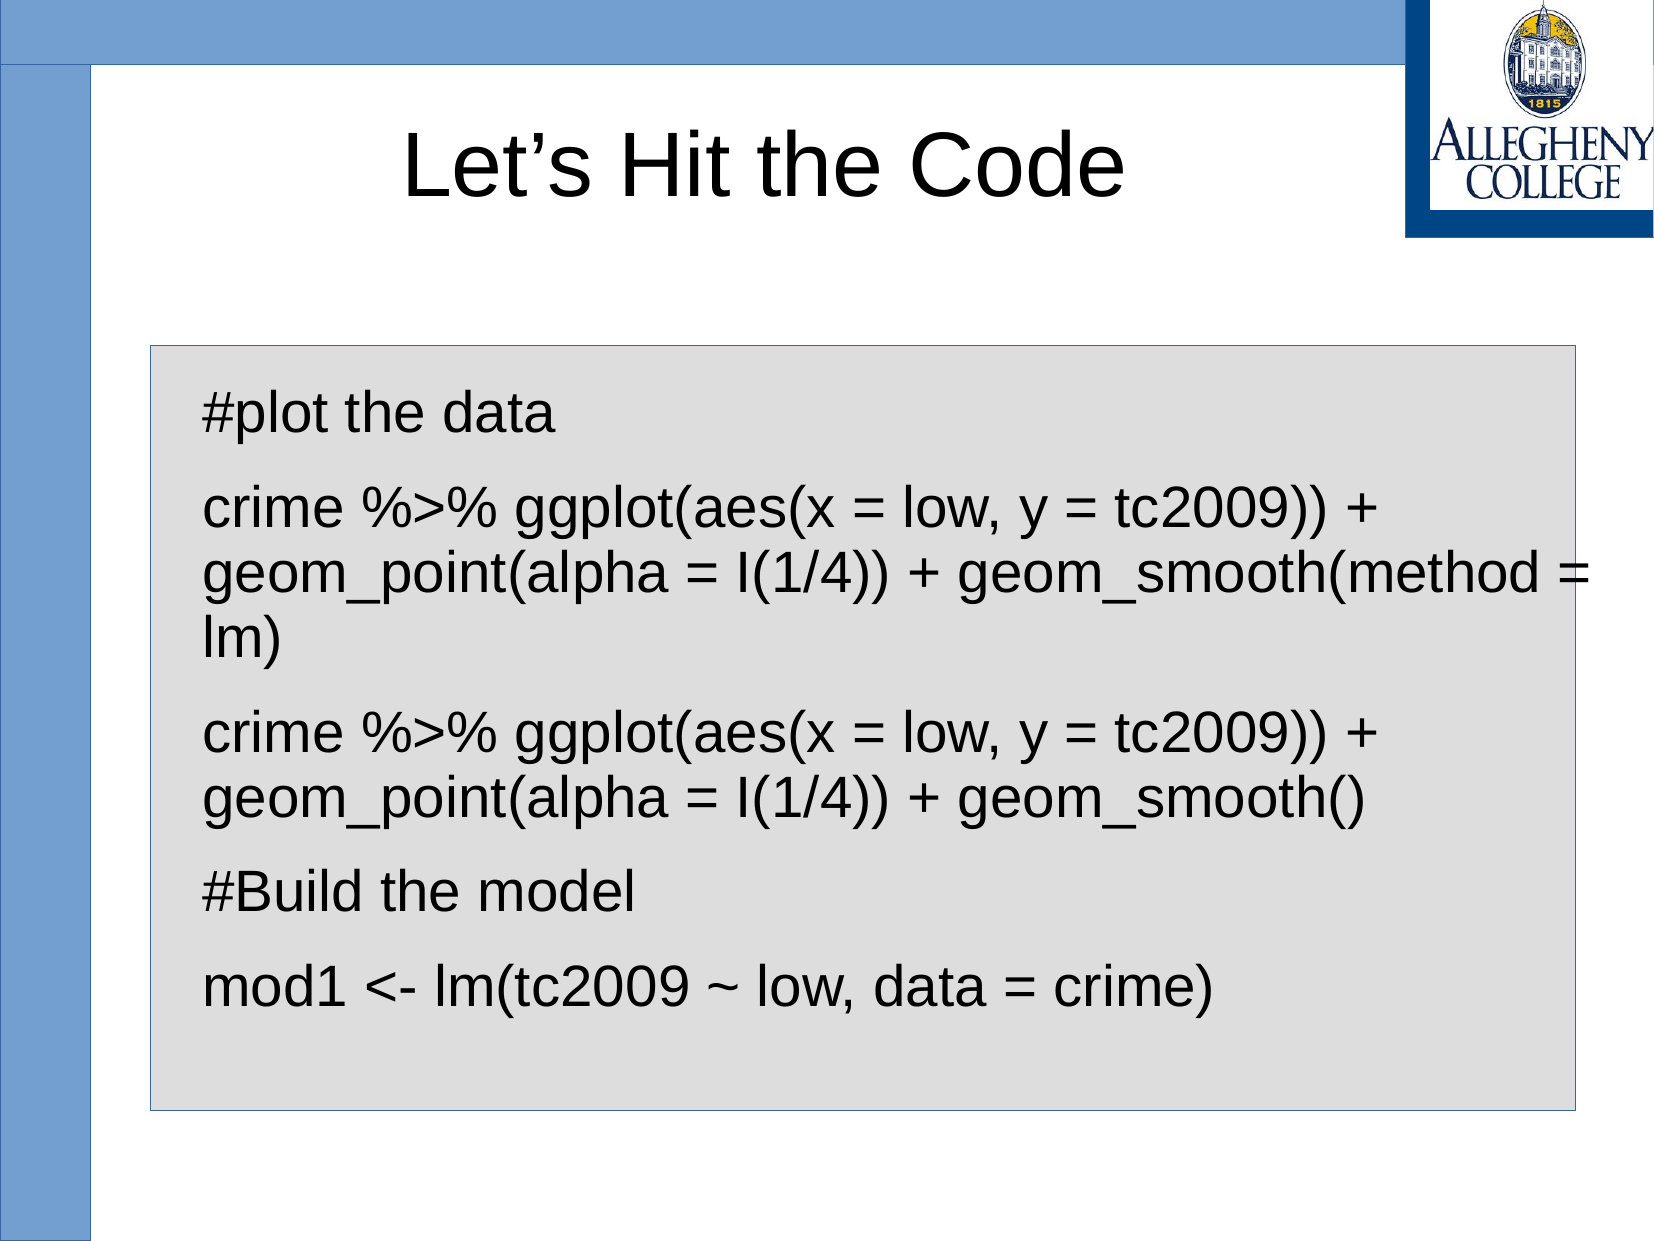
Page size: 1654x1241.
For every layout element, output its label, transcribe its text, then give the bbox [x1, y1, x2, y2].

text_box [0, 0, 1654, 1241]
text_box [150, 1066, 1576, 1111]
text_box [150, 345, 1576, 378]
list #plot the data crime %>% ggplot(aes(x = low, y = tc2009)) + geom_point(alpha = I(1/4)) + geom_smooth(method = lm) crime %>% ggplot(aes(x = low, y = tc2009)) + geom_point(alpha = I(1/4)) + geom_smooth() #Build the model mod1 <- lm(tc2009 ~ low, data = crime) [129, 378, 1619, 1066]
title Let’s Hit the Code [118, 65, 1412, 269]
picture [1430, 0, 1654, 210]
